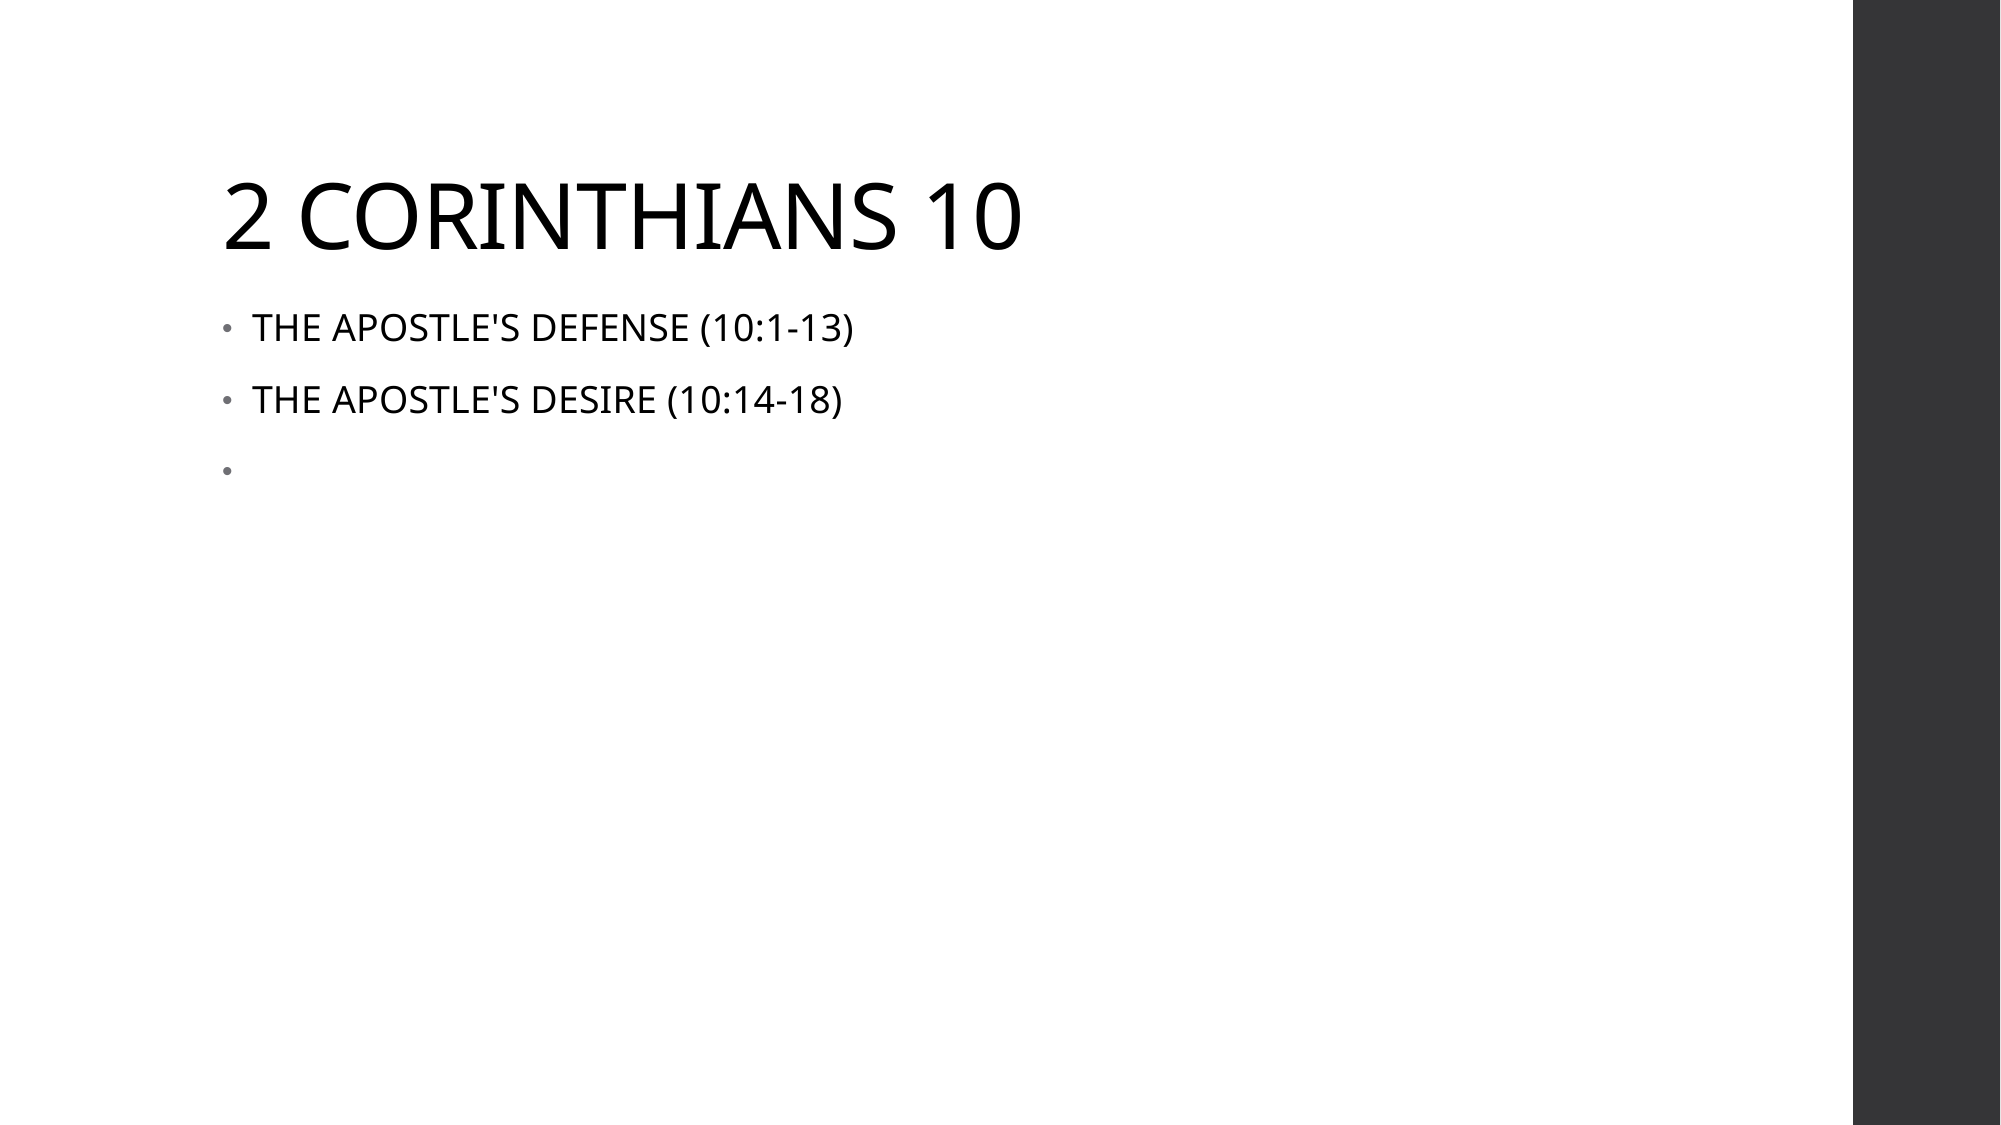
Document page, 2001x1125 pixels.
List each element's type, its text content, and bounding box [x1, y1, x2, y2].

title 2 CORINTHIANS 10 [206, 60, 1797, 278]
list THE APOSTLE'S DEFENSE (10:1-13) THE APOSTLE'S DESIRE (10:14-18) [206, 299, 1617, 1014]
